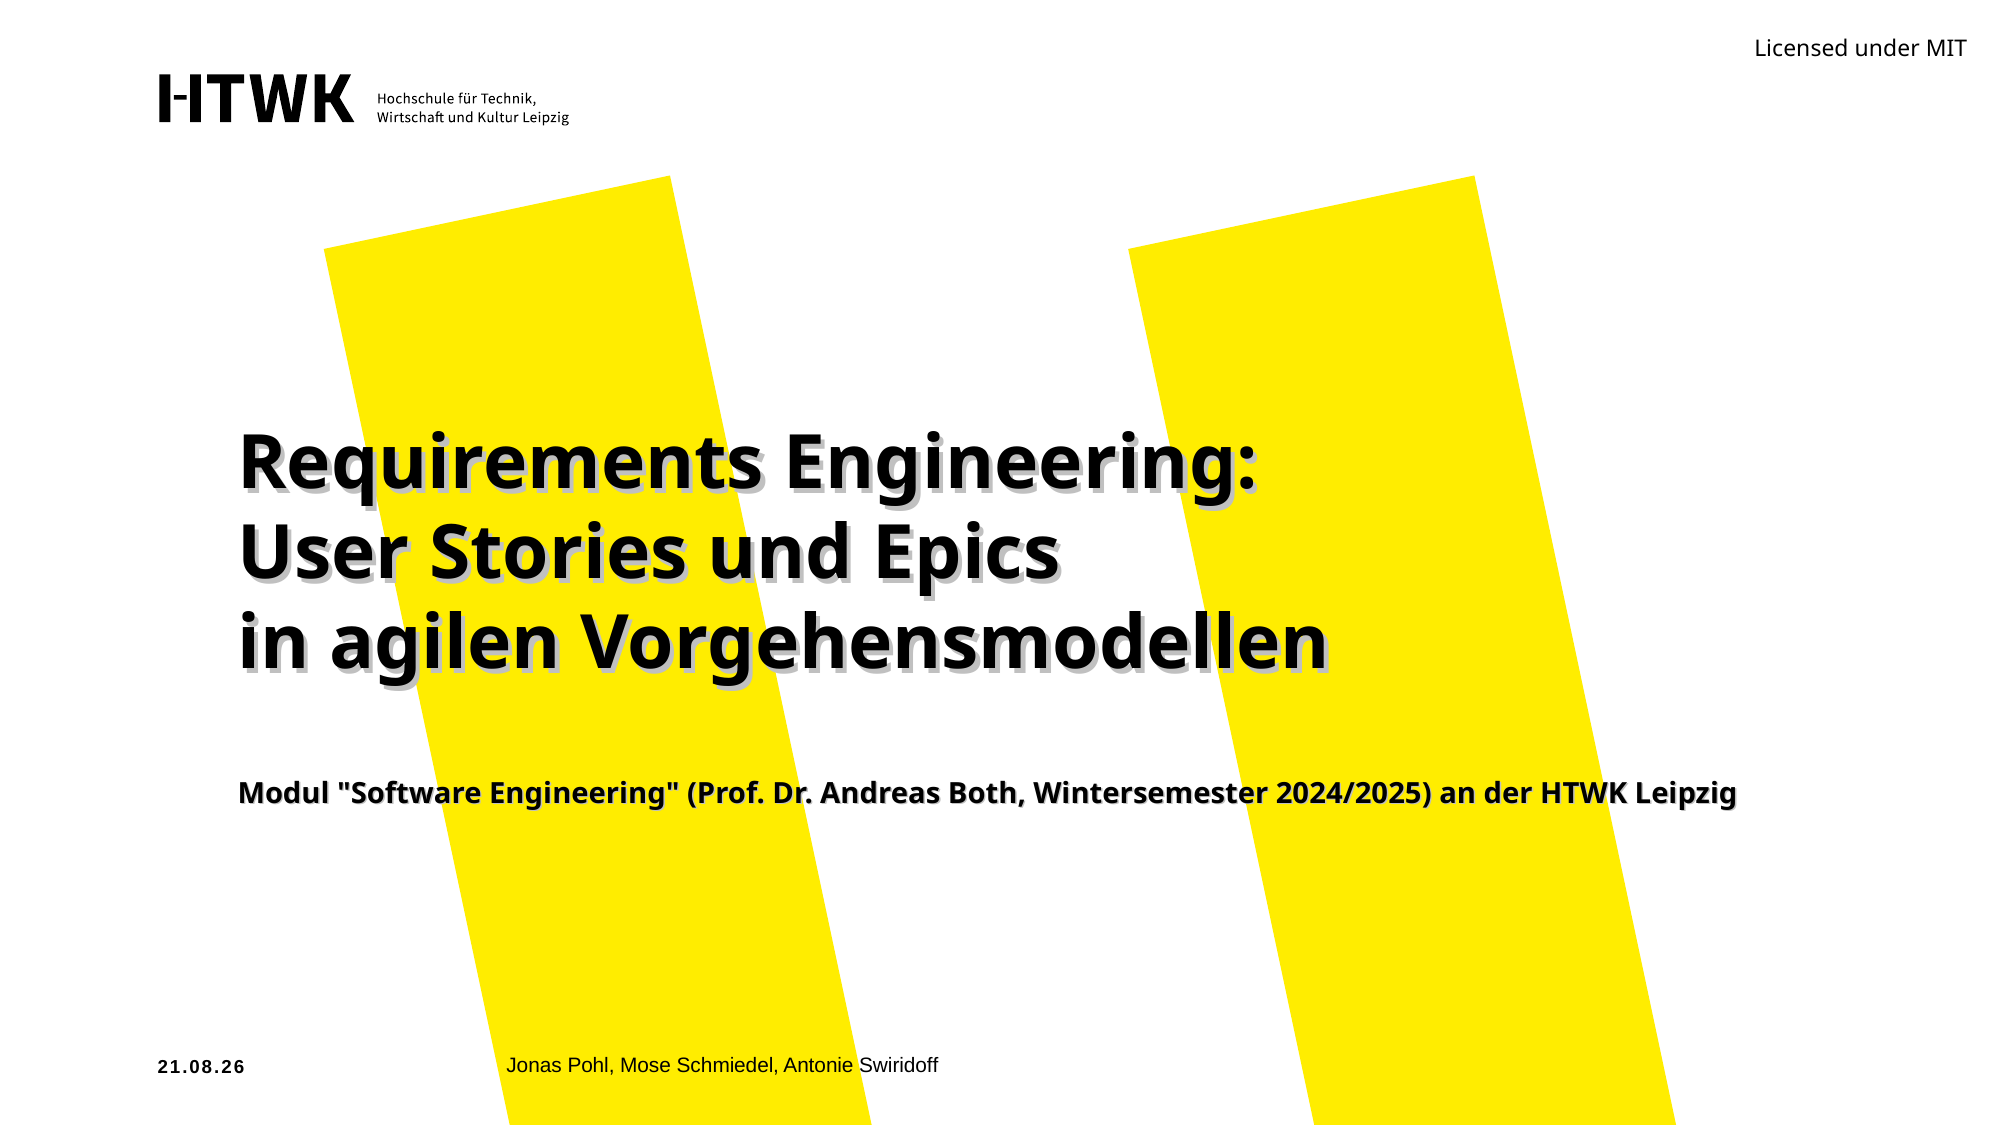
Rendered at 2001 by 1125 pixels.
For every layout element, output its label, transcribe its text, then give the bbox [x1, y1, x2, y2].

slide_number 08.01.25 [157, 1018, 491, 1078]
title Requirements Engineering: User Stories und Epics in agilen Vorgehensmodellen Modul "Software Engineering" (Prof. Dr. Andreas Both, Wintersemester 2024/2025) an der HTWK Leipzig [237, 413, 1763, 801]
text_box Licensed under MIT [1654, 24, 2000, 73]
footer Jonas Pohl, Mose Schmiedel, Antonie Swiridoff [506, 1017, 1688, 1077]
